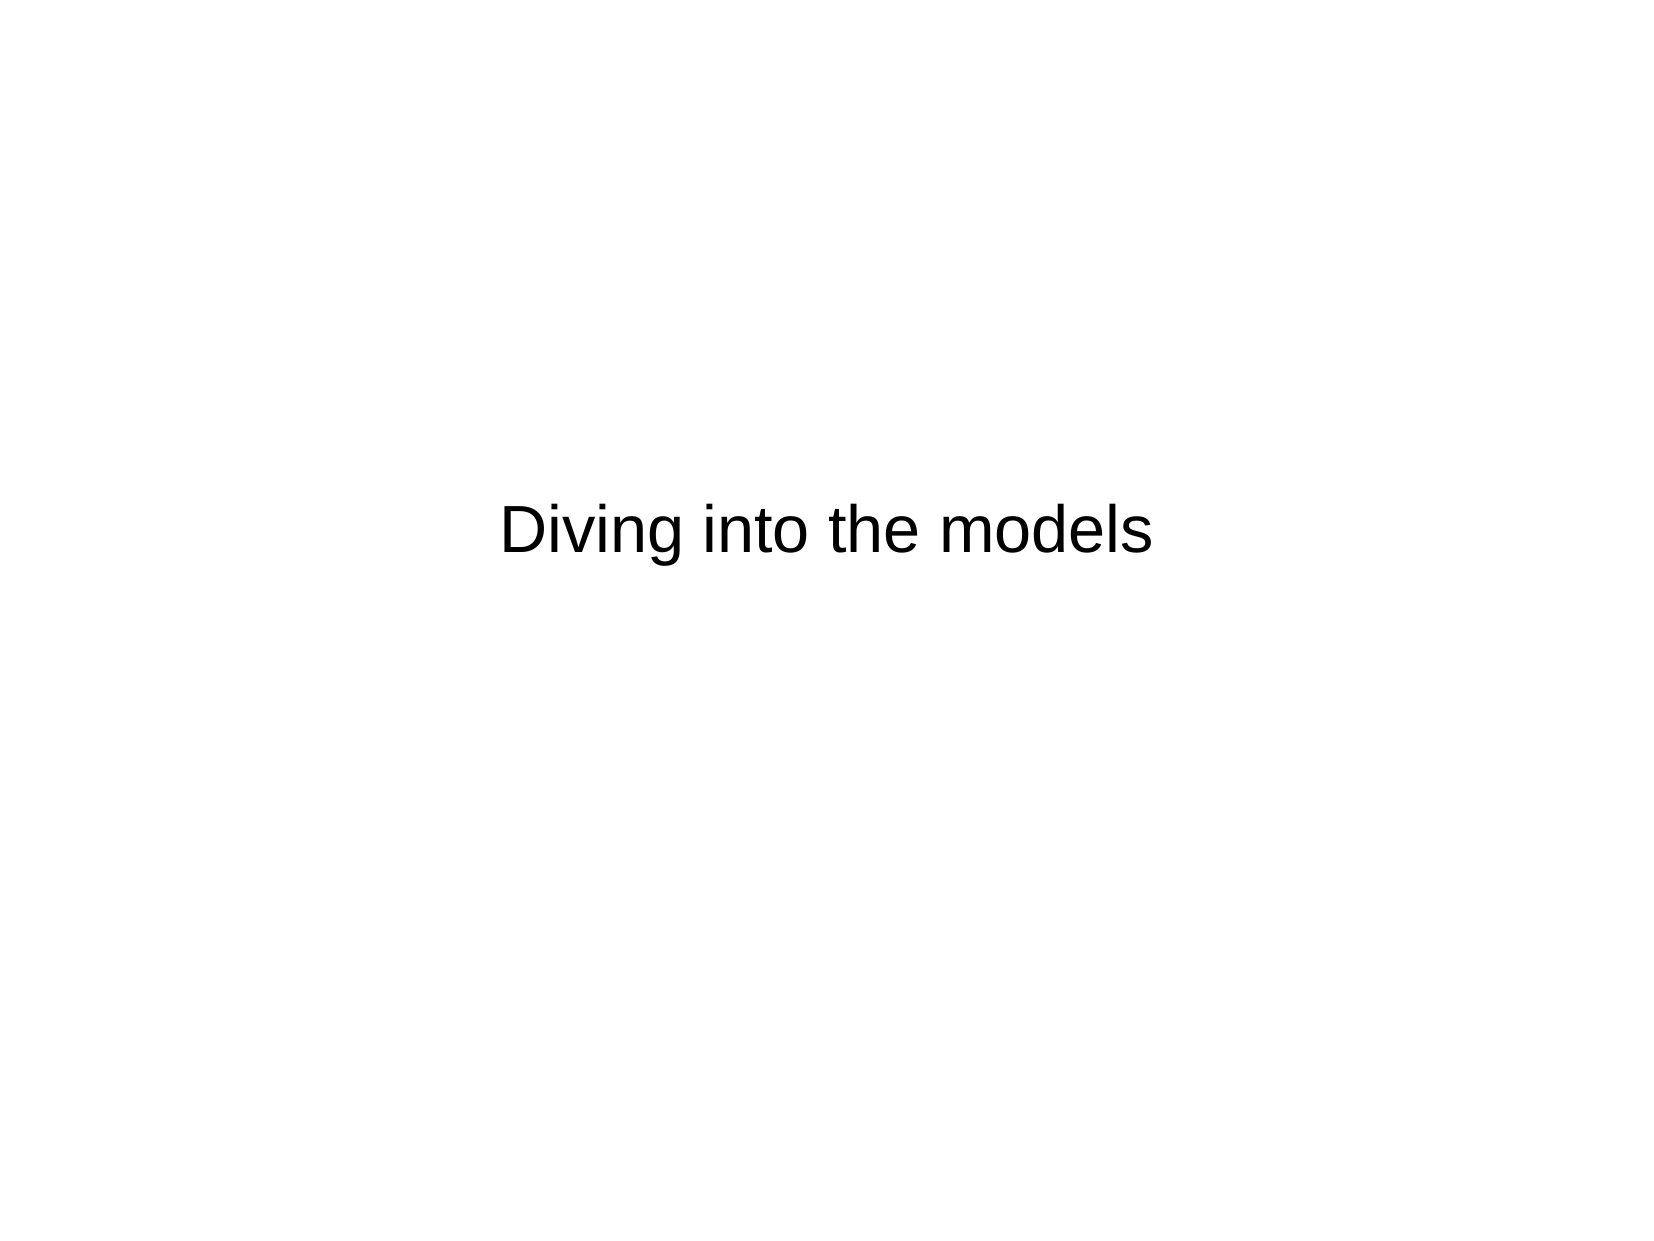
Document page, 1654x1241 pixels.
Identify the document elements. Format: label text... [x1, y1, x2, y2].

subtitle Diving into the models [82, 49, 1571, 1010]
